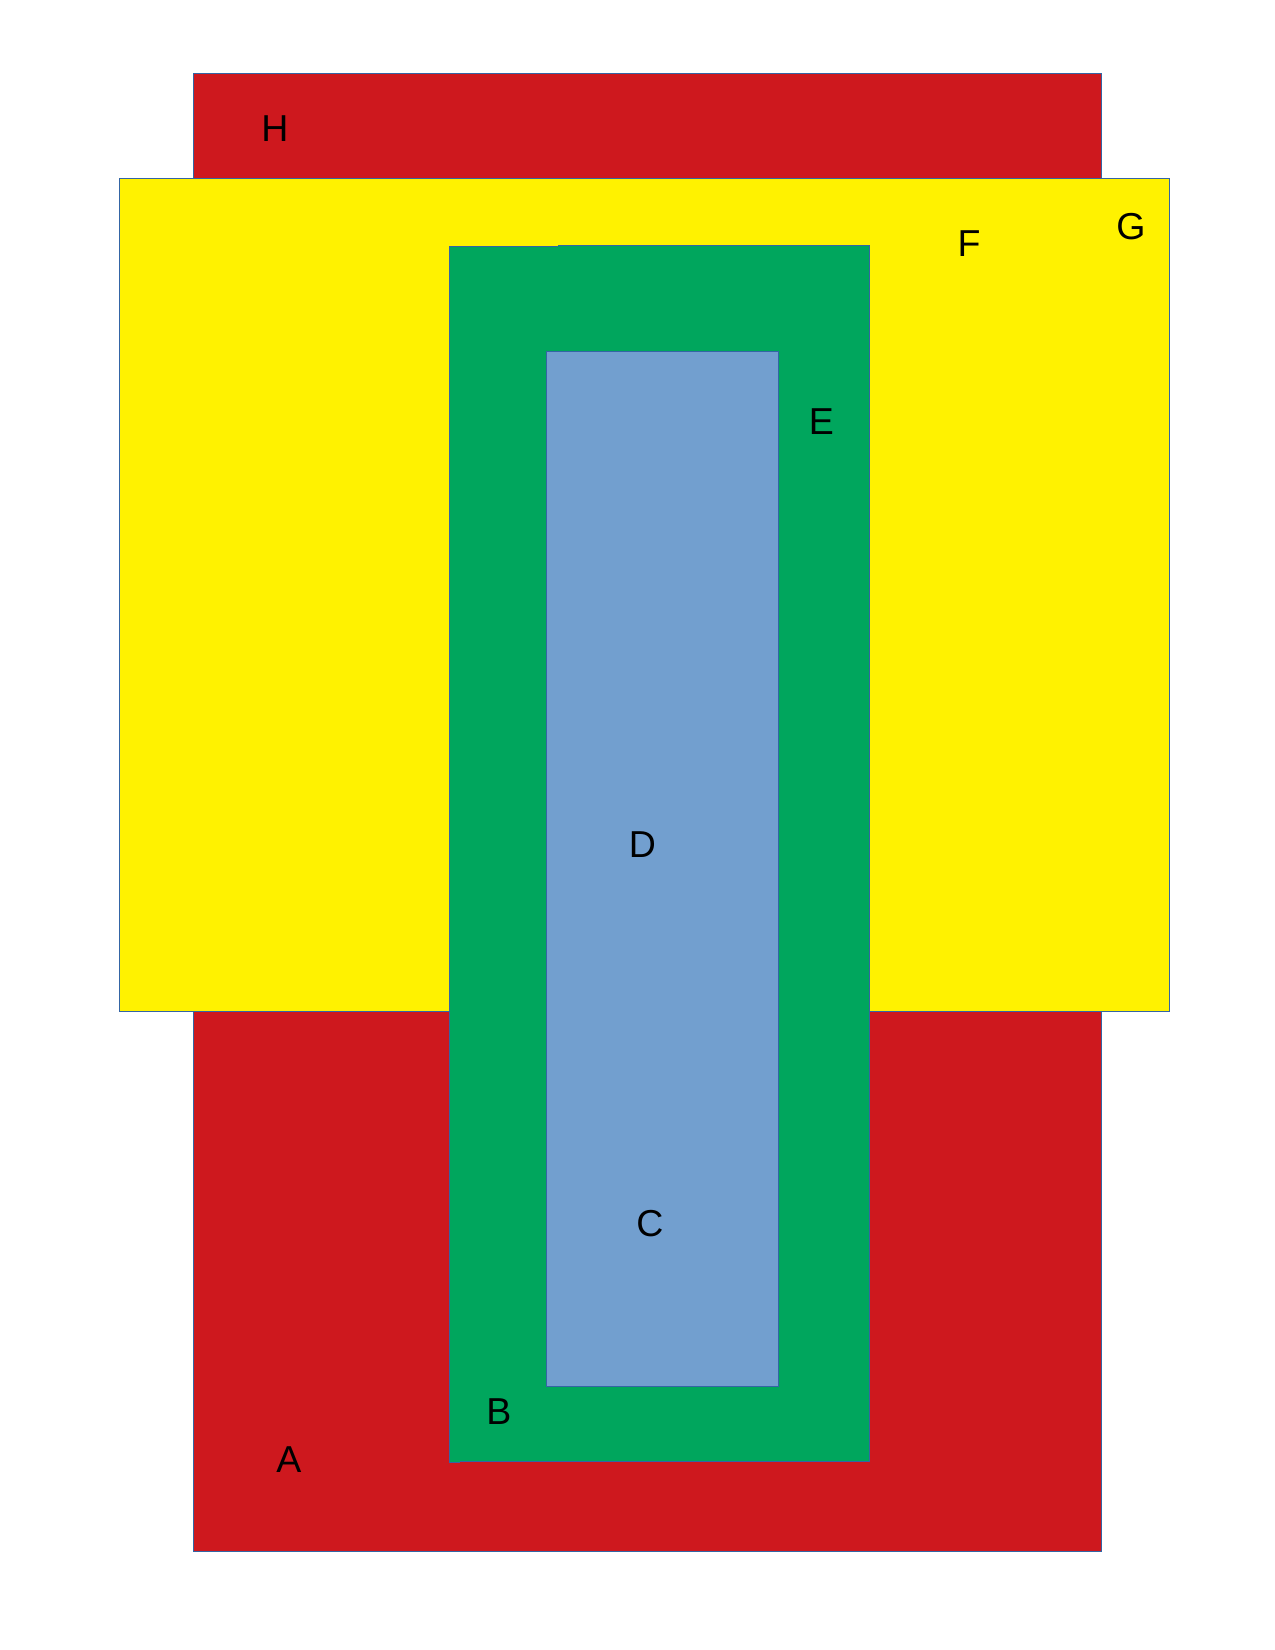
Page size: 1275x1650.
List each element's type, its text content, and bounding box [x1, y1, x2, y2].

text_box C [621, 1195, 682, 1252]
text_box E [794, 392, 855, 450]
text_box G [1101, 197, 1162, 255]
text_box H [246, 100, 307, 157]
text_box [119, 73, 1170, 1552]
text_box F [942, 215, 1003, 272]
text_box A [261, 1431, 322, 1488]
text_box D [614, 816, 675, 873]
text_box B [471, 1382, 532, 1440]
